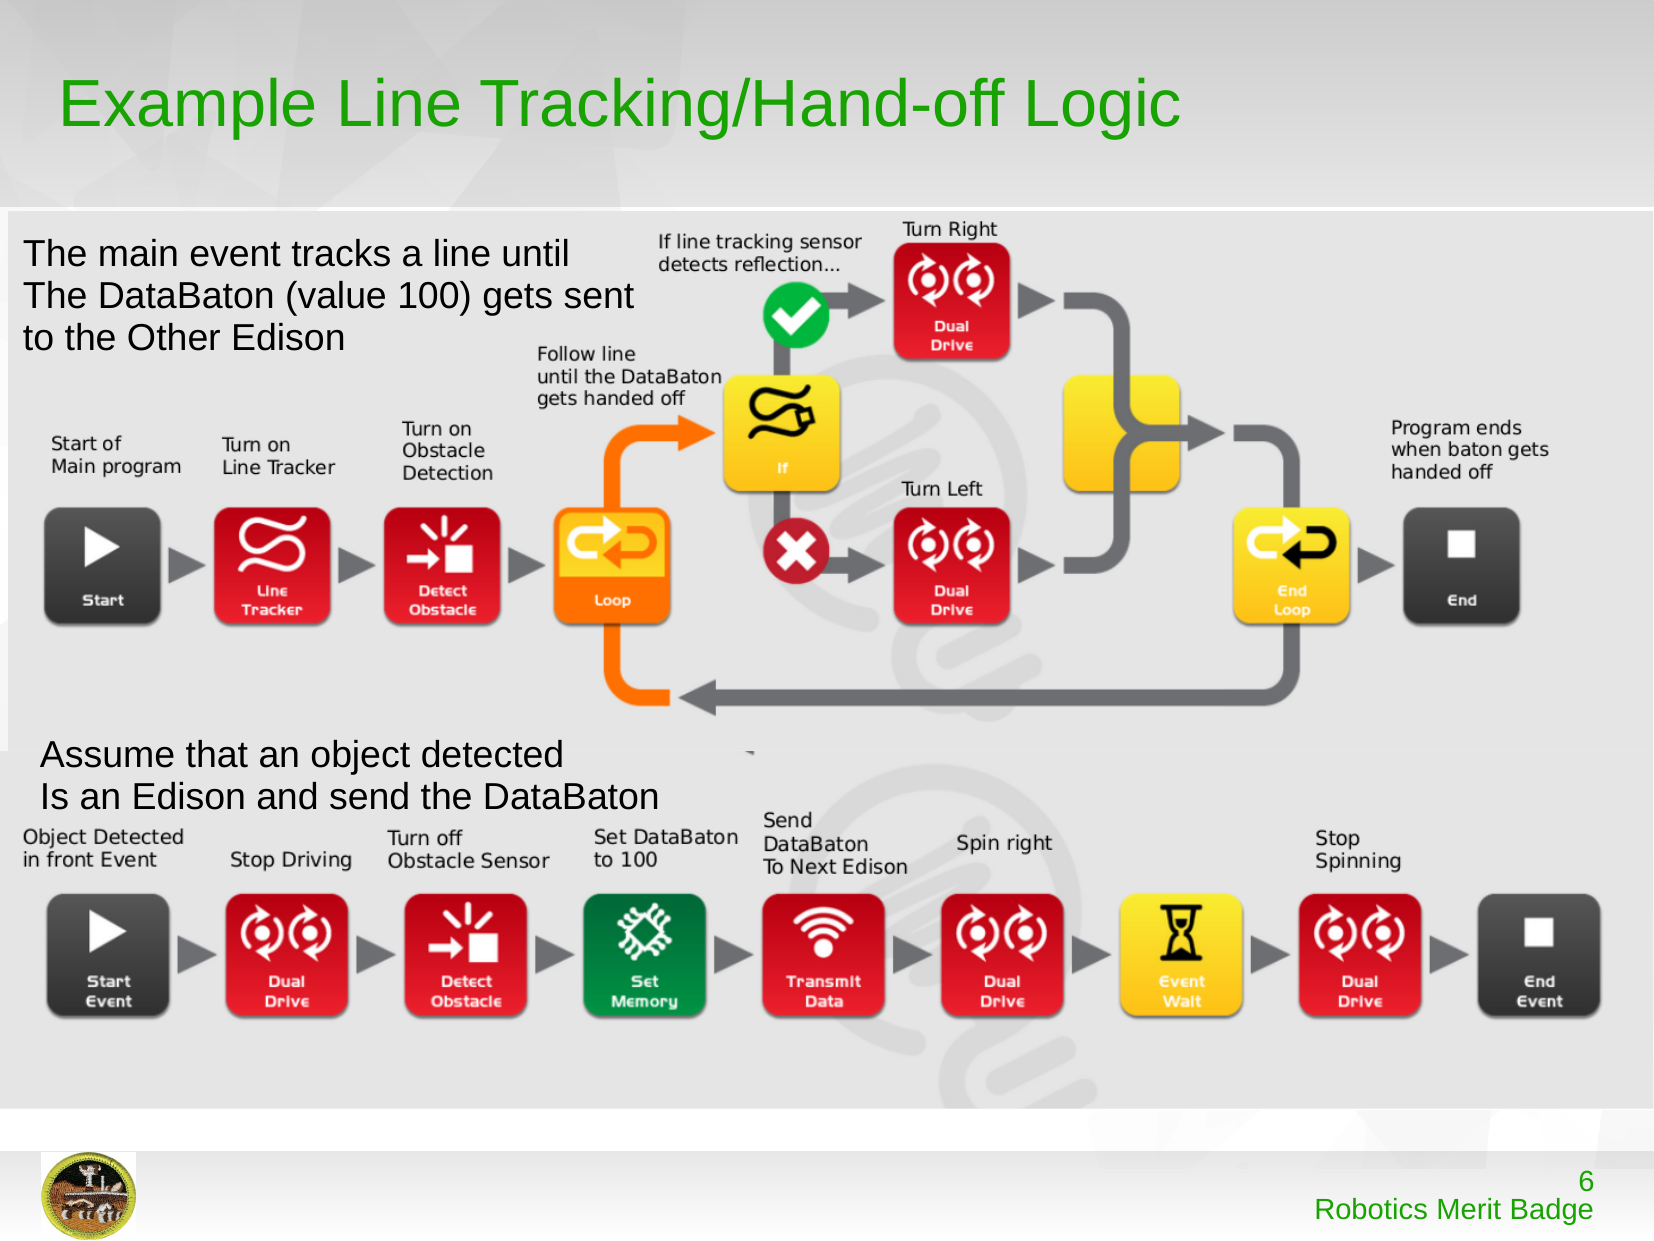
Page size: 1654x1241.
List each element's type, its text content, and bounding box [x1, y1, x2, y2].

picture [41, 1152, 136, 1240]
picture [0, 0, 1654, 1169]
text_box Assume that an object detected Is an Edison and send the DataBaton [25, 726, 676, 826]
text_box The main event tracks a line until The DataBaton (value 100) gets sent to the Other Edison [8, 225, 661, 366]
title Example Line Tracking/Hand-off Logic [59, 29, 1595, 178]
